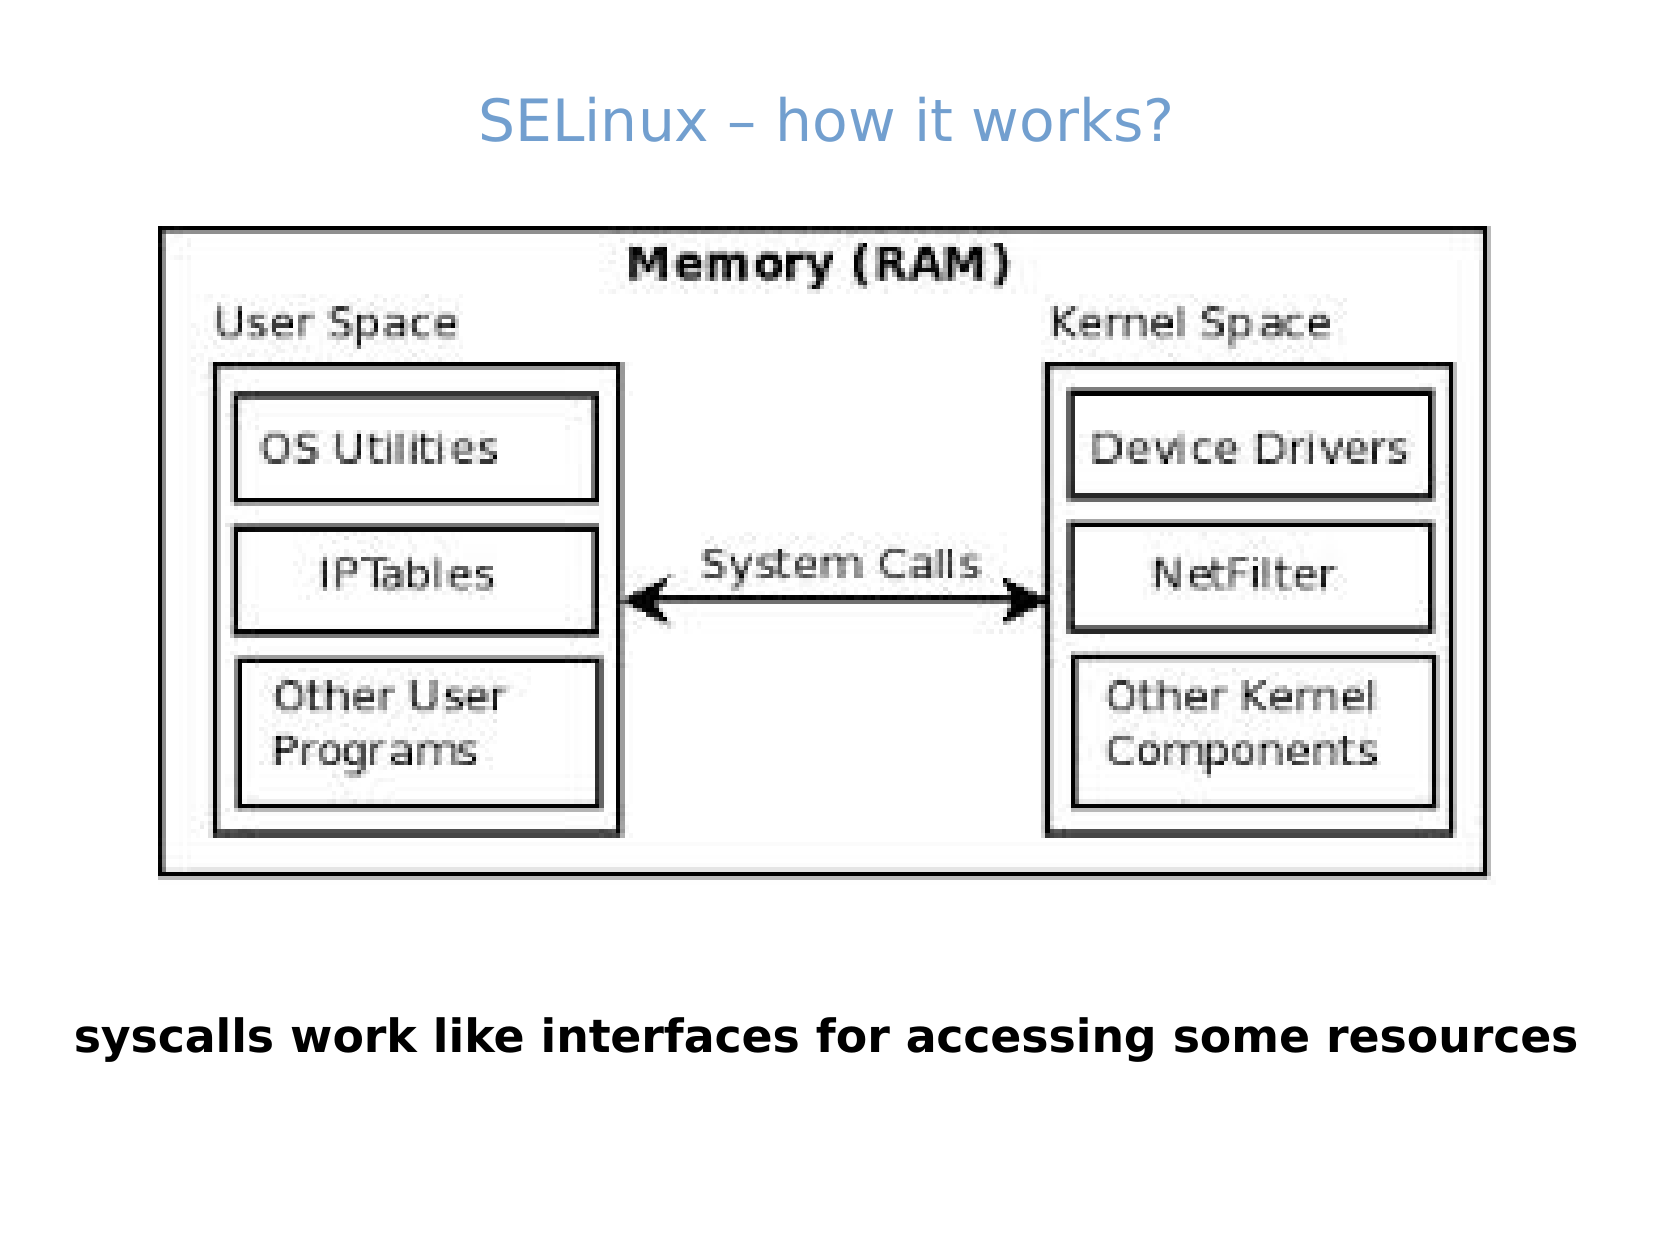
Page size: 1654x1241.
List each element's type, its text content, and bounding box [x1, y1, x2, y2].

text_box syscalls work like interfaces for accessing some resources [58, 1002, 1595, 1071]
picture [158, 226, 1496, 885]
text_box SELinux – how it works? [463, 79, 1190, 163]
